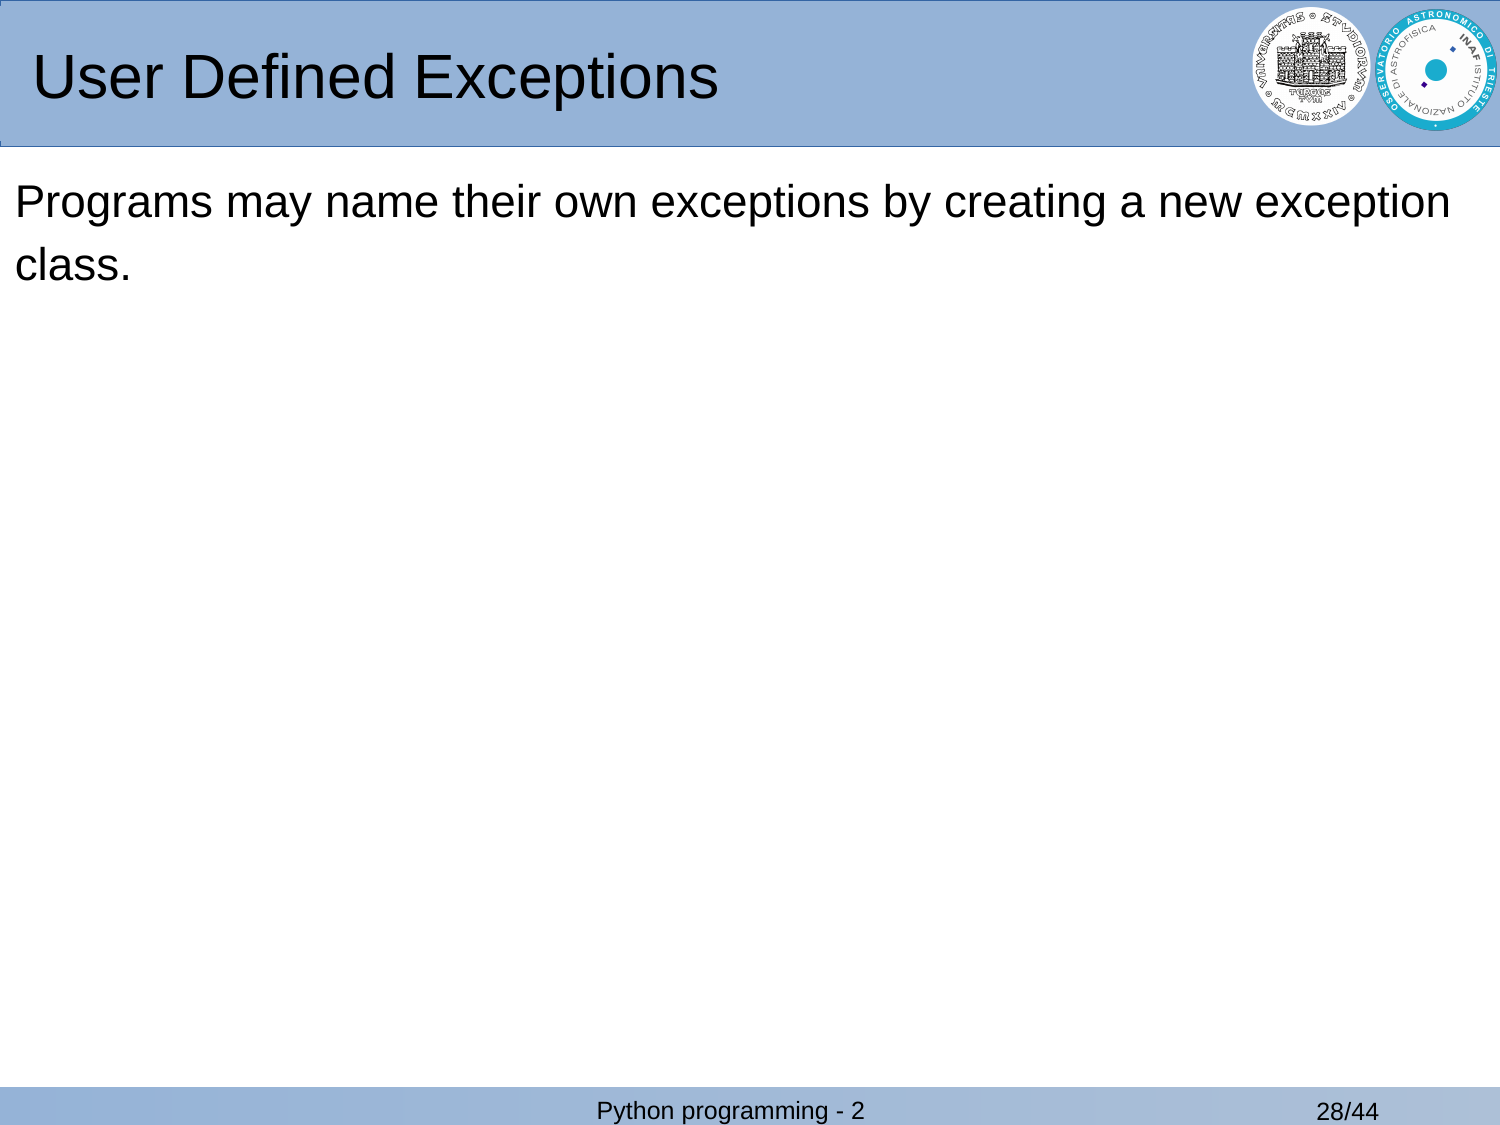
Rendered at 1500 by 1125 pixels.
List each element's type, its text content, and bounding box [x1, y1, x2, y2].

text_box User Defined Exceptions [0, 5, 1253, 141]
list Programs may name their own exceptions by creating a new exception class. [0, 155, 1500, 1012]
picture [1253, 0, 1500, 155]
